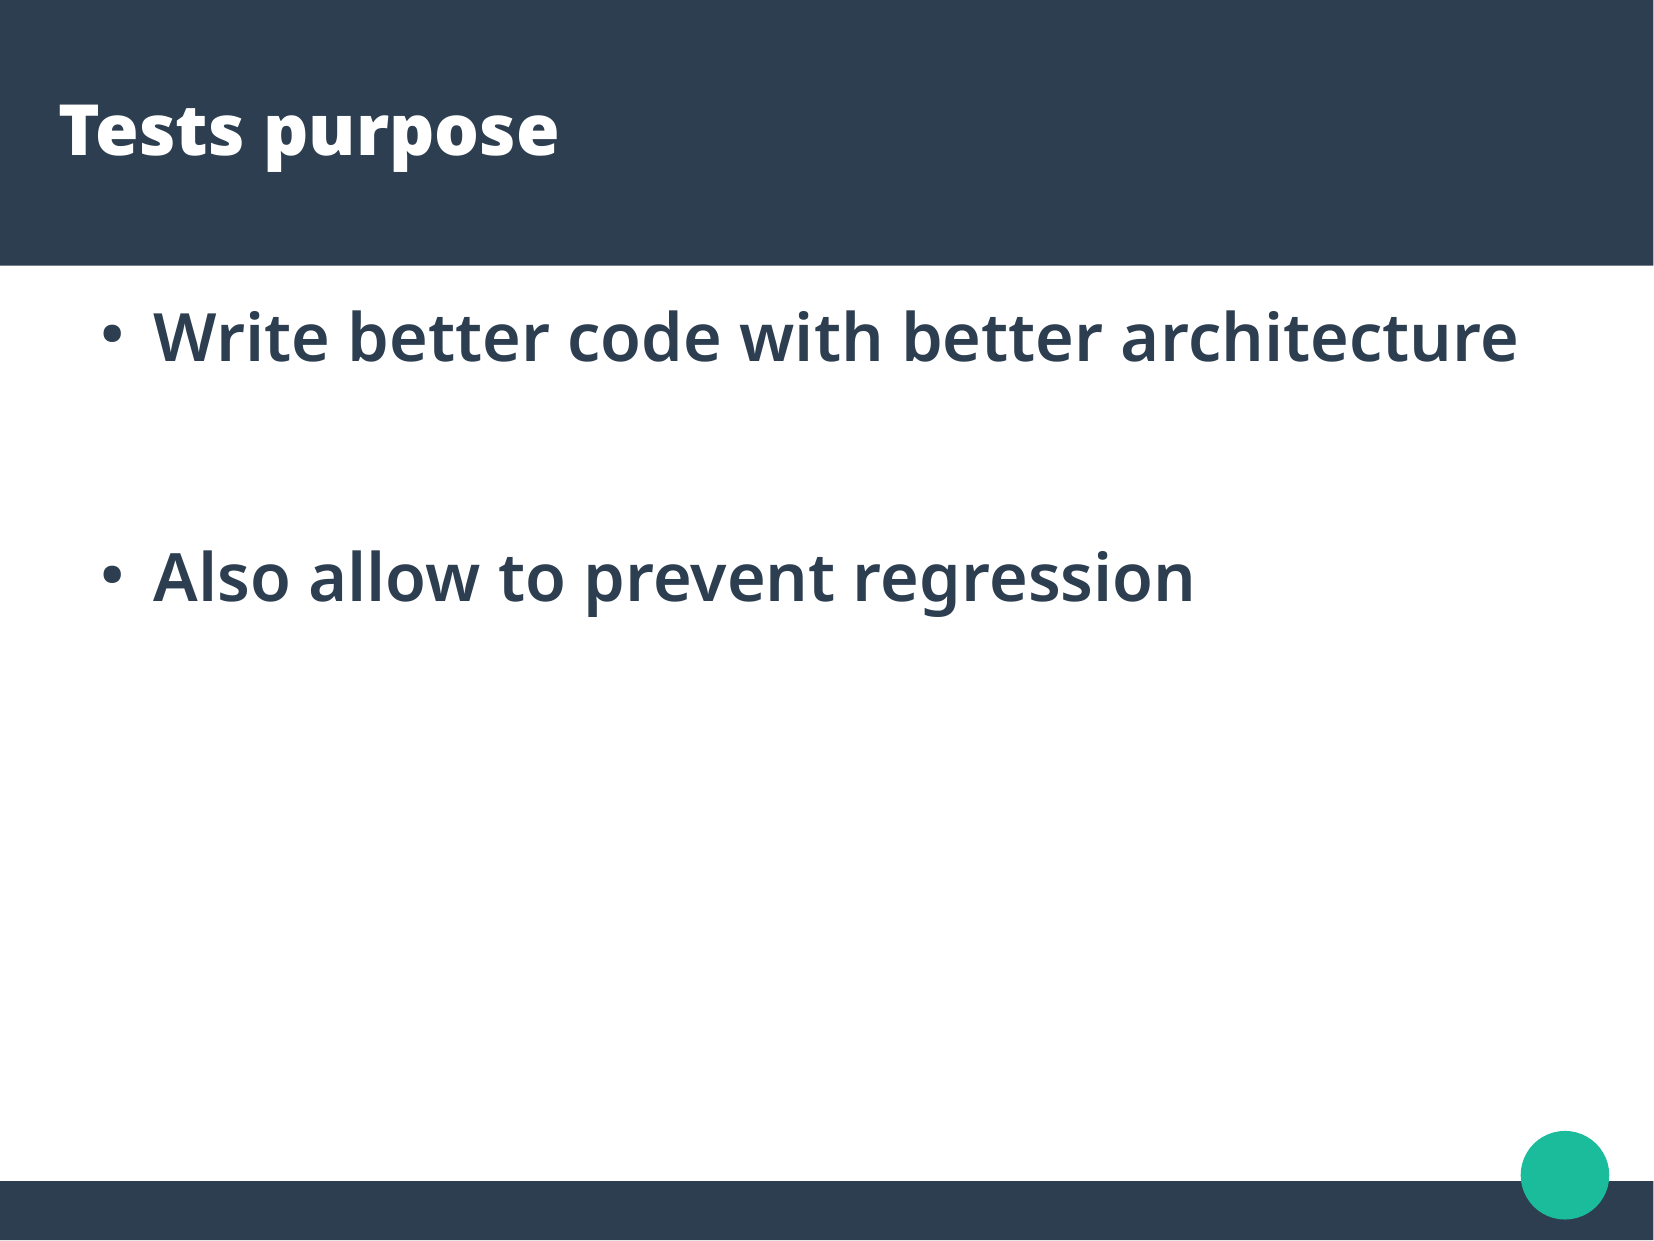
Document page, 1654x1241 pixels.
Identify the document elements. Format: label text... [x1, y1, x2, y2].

title Tests purpose [59, 49, 1595, 207]
list Write better code with better architecture Also allow to prevent regression [82, 290, 1571, 1010]
